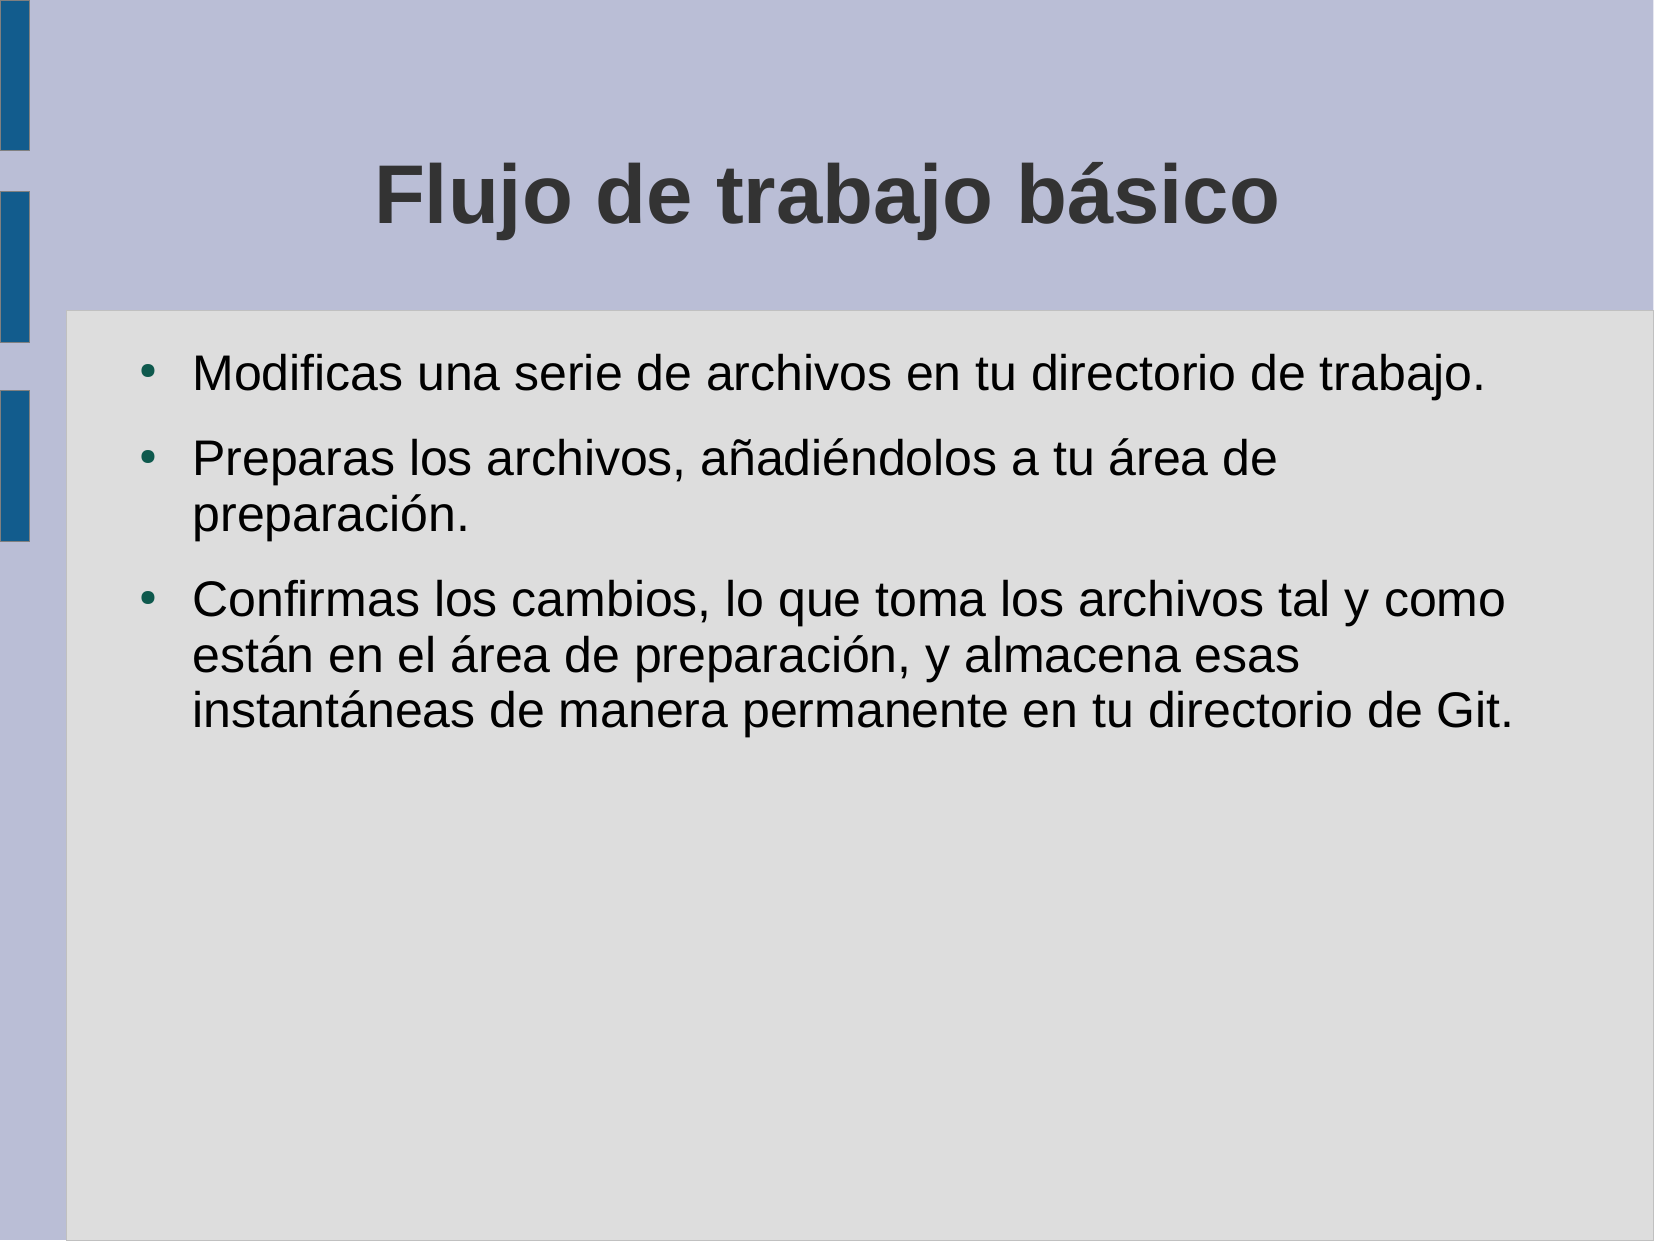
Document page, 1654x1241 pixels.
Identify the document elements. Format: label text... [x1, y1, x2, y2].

list Modificas una serie de archivos en tu directorio de trabajo. Preparas los archivos, añadiéndolos a tu área de preparación. Confirmas los cambios, lo que toma los archivos tal y como están en el área de preparación, y almacena esas instantáneas de manera permanente en tu directorio de Git. [121, 344, 1534, 1127]
title Flujo de trabajo básico [121, 91, 1534, 299]
